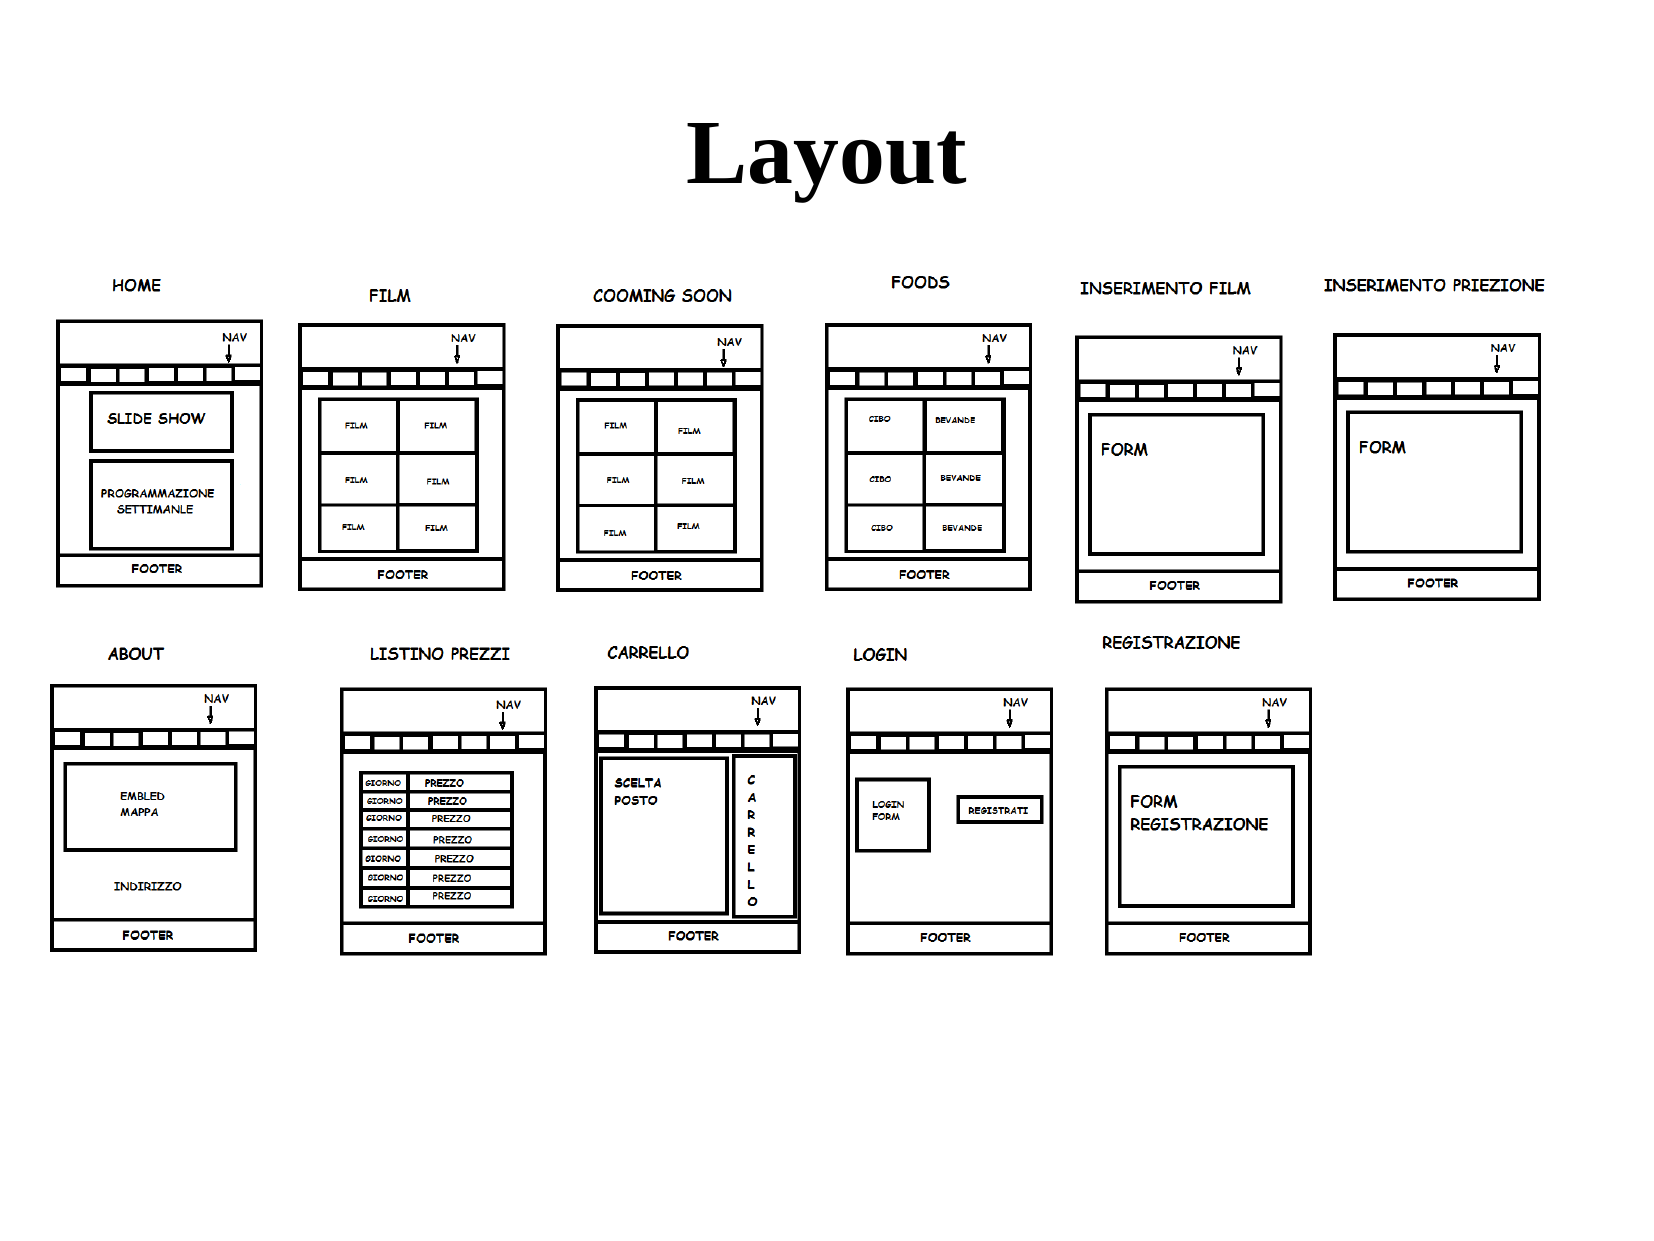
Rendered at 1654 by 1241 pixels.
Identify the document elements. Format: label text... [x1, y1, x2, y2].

title Layout [82, 49, 1571, 245]
picture [23, 245, 1591, 993]
